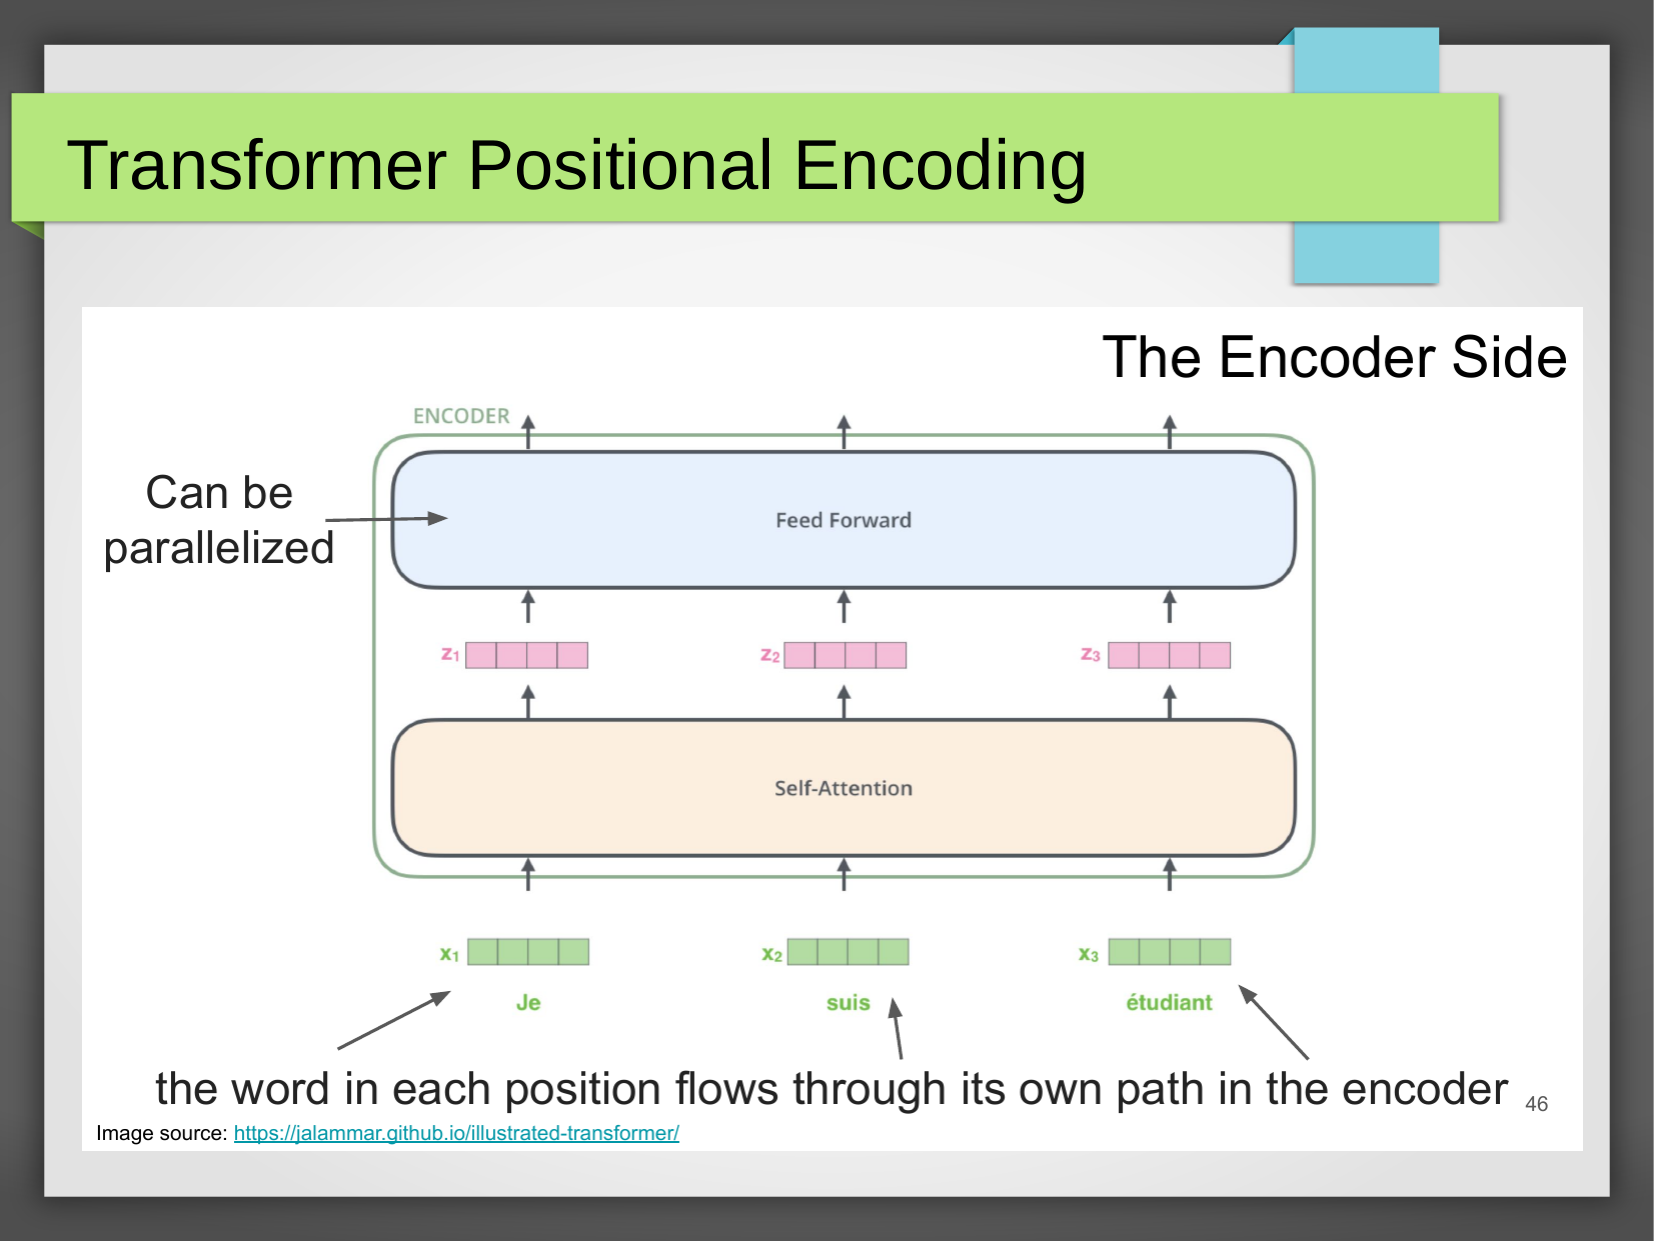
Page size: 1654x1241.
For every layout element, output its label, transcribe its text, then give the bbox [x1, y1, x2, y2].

title Transformer Positional Encoding [46, 125, 1441, 206]
picture [0, 0, 1654, 1241]
